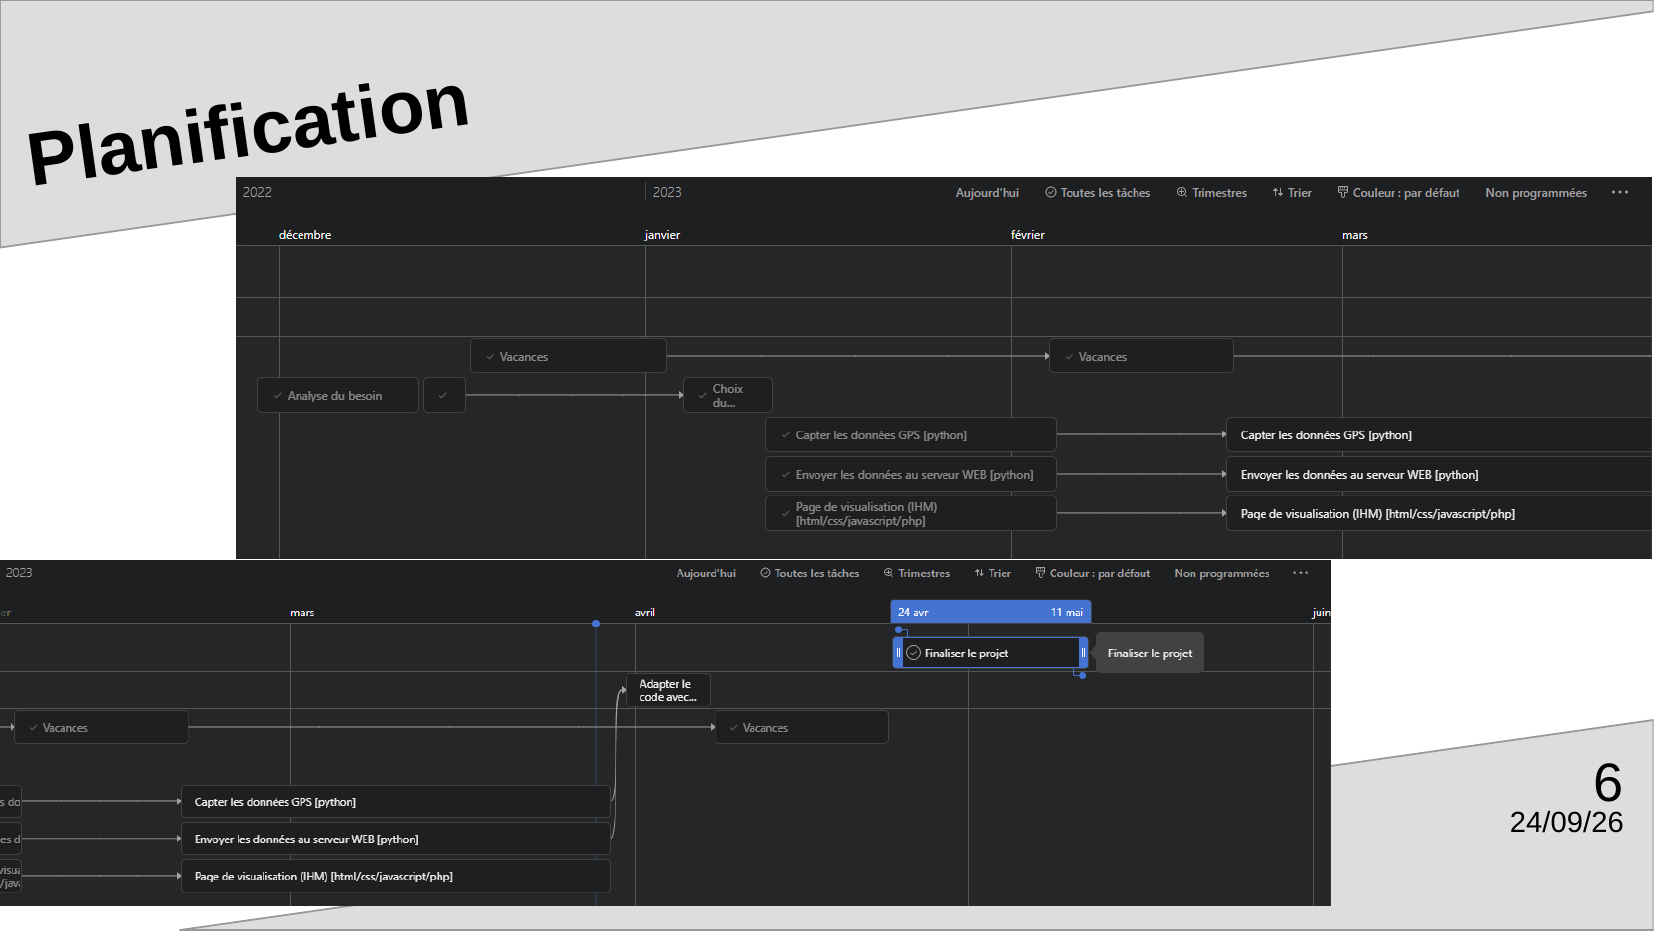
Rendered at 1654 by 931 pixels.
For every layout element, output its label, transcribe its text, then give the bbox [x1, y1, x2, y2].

title Planification [16, 0, 1501, 239]
picture [236, 177, 1652, 559]
picture [0, 560, 1331, 906]
